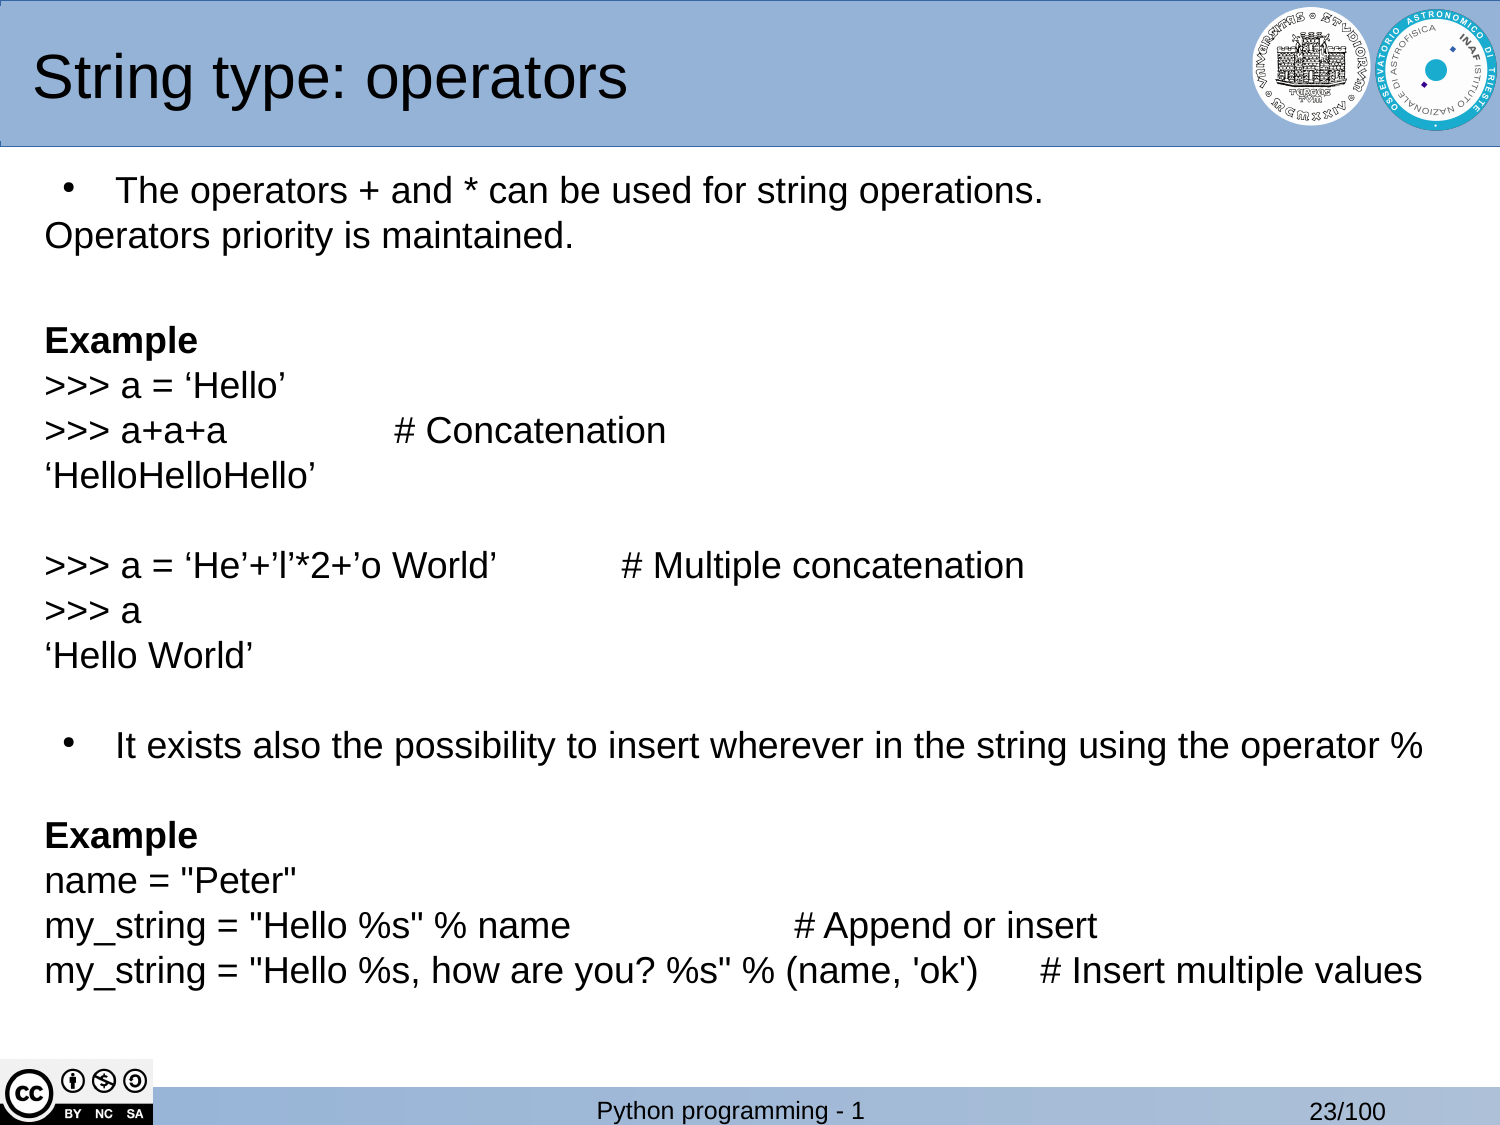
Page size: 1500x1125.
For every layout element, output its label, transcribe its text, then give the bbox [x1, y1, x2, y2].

picture [0, 1059, 153, 1125]
list The operators + and * can be used for string operations. Operators priority is maintained. Example >>> a = ‘Hello’ >>> a+a+a # Concatenation ‘HelloHelloHello’ >>> a = ‘He’+’l’*2+’o World’ # Multiple concatenation >>> a ‘Hello World’ It exists also the possibility to insert wherever in the string using the operator % Example name = "Peter" my_string = "Hello %s" % name # Append or insert my_string = "Hello %s, how are you? %s" % (name, 'ok') # Insert multiple values [29, 158, 1500, 1071]
picture [1253, 0, 1500, 156]
text_box String type: operators [0, 5, 1253, 141]
